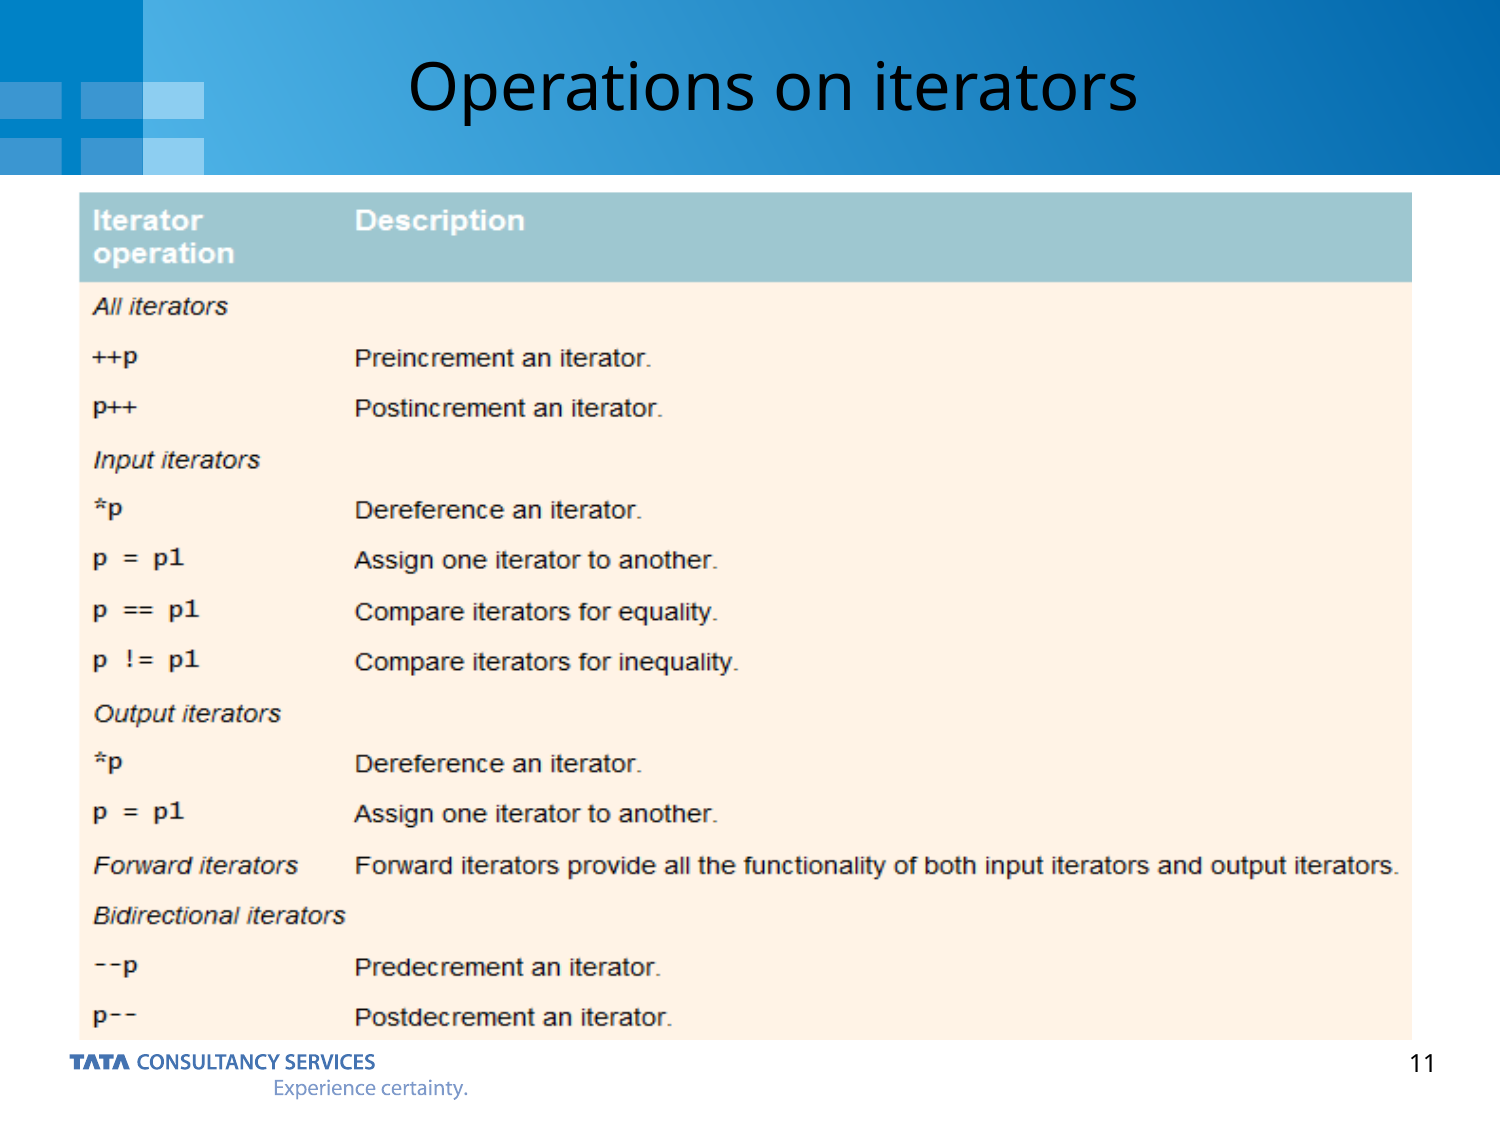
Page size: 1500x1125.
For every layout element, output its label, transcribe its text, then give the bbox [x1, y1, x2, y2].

picture [76, 191, 1412, 1040]
text_box Operations on iterators [200, 1, 1347, 166]
